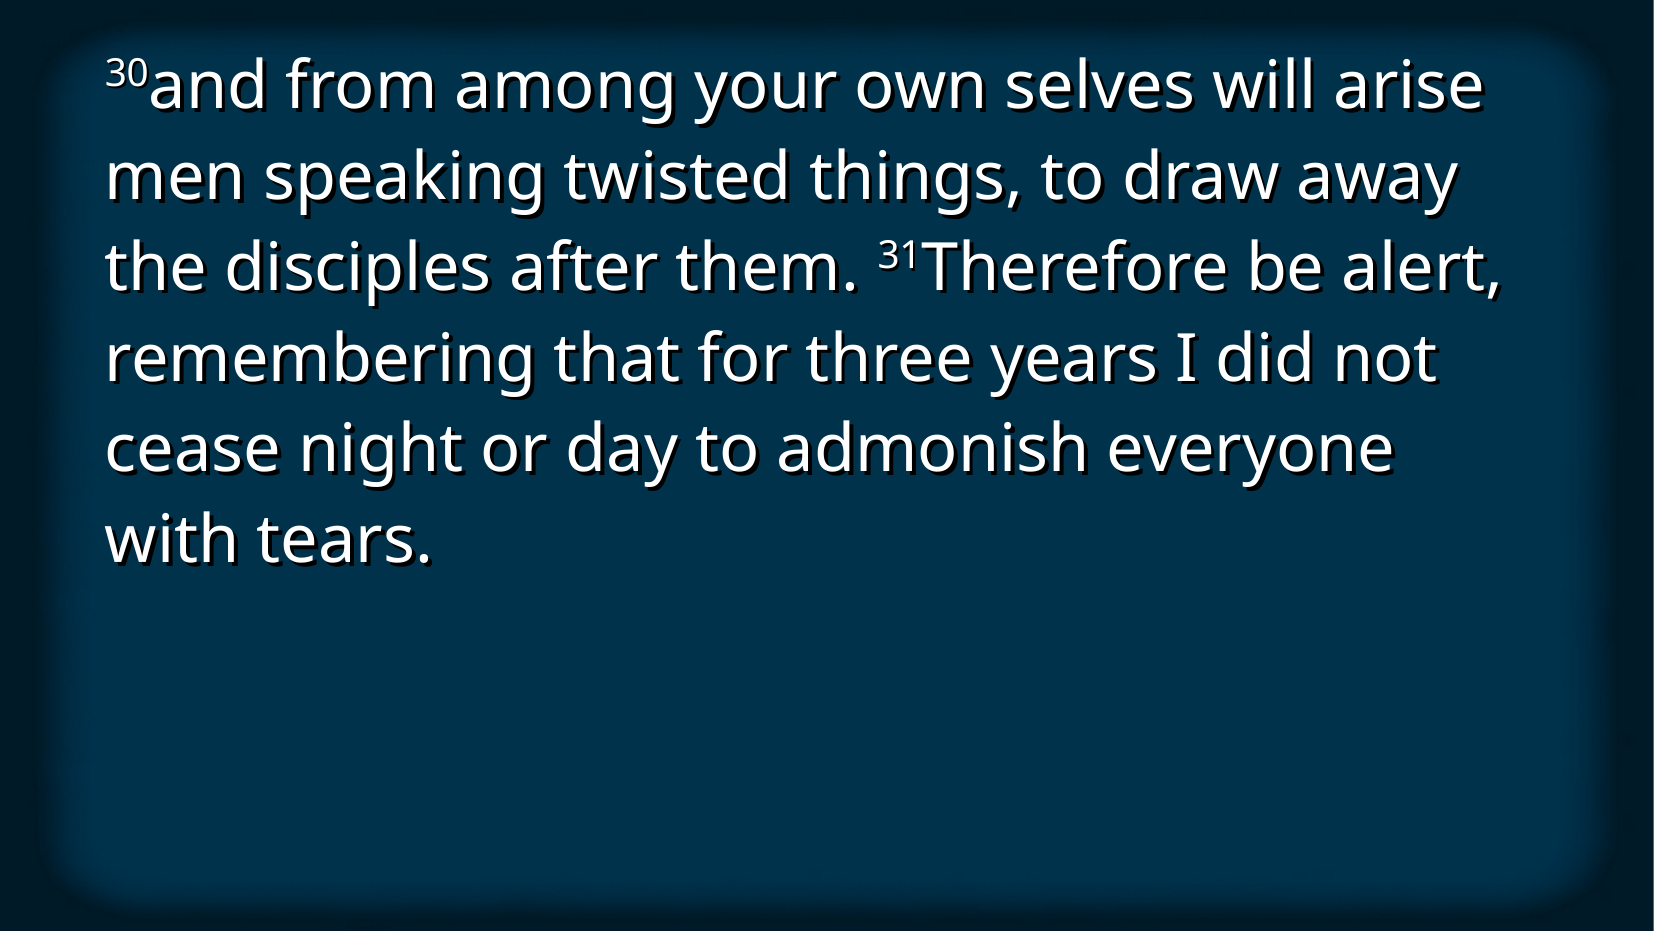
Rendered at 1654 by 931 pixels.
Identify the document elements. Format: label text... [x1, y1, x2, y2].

text_box 30and from among your own selves will arise men speaking twisted things, to draw away the disciples after them. 31Therefore be alert, remembering that for three years I did not cease night or day to admonish everyone with tears. [90, 30, 1561, 489]
picture [0, 0, 1654, 931]
